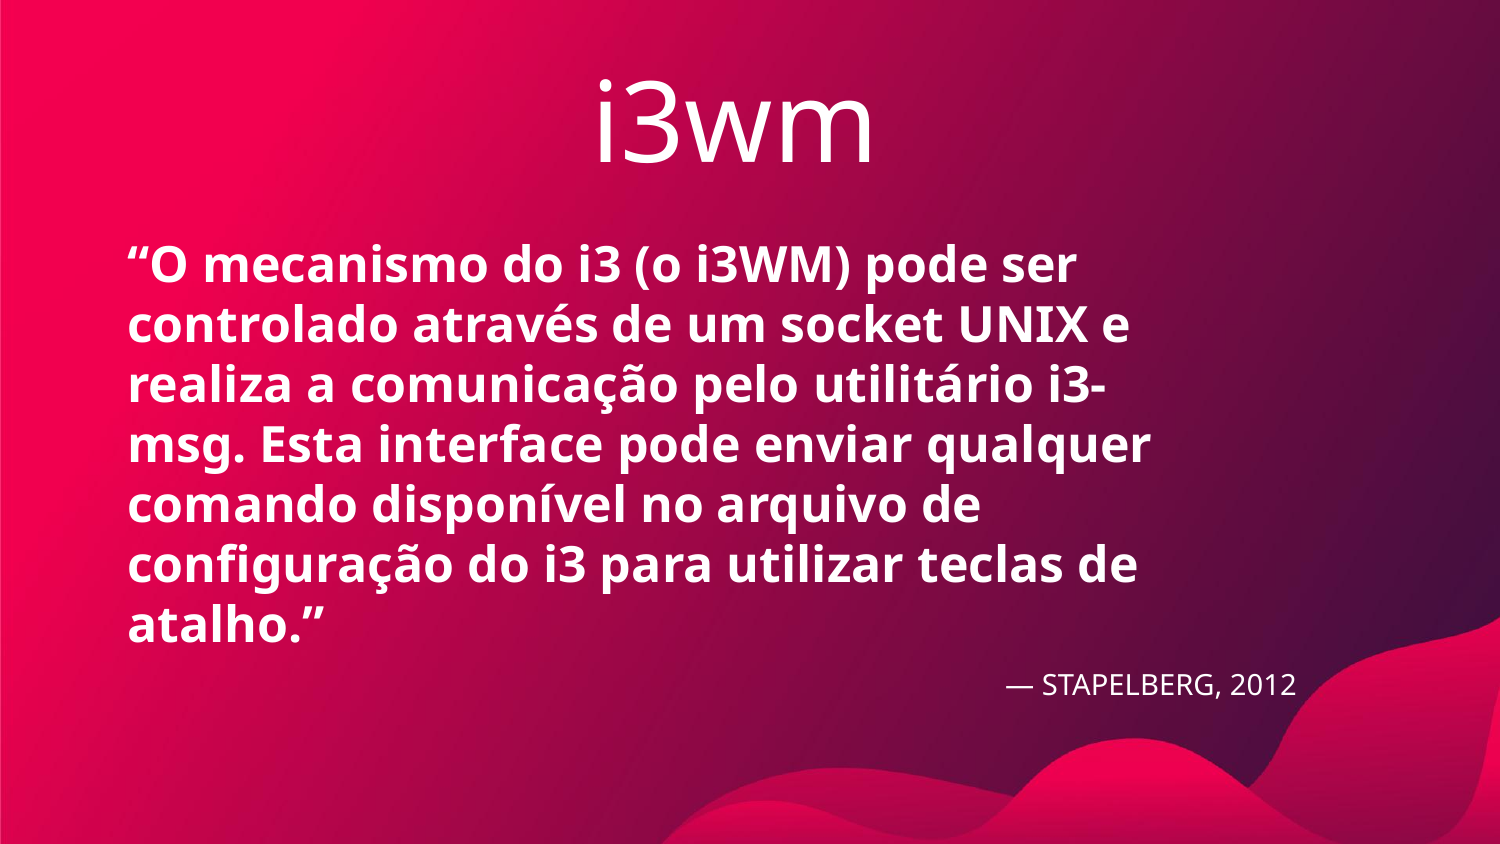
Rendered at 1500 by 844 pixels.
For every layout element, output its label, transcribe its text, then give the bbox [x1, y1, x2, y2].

picture [0, 0, 1500, 844]
text_box — STAPELBERG, 2012 [763, 651, 1312, 725]
text_box i3wm [379, 61, 1091, 166]
text_box “O mecanismo do i3 (o i3WM) pode ser controlado através de um socket UNIX e realiza a comunicação pelo utilitário i3-msg. Esta interface pode enviar qualquer comando disponível no arquivo de configuração do i3 para utilizar teclas de atalho.” [112, 217, 1200, 555]
